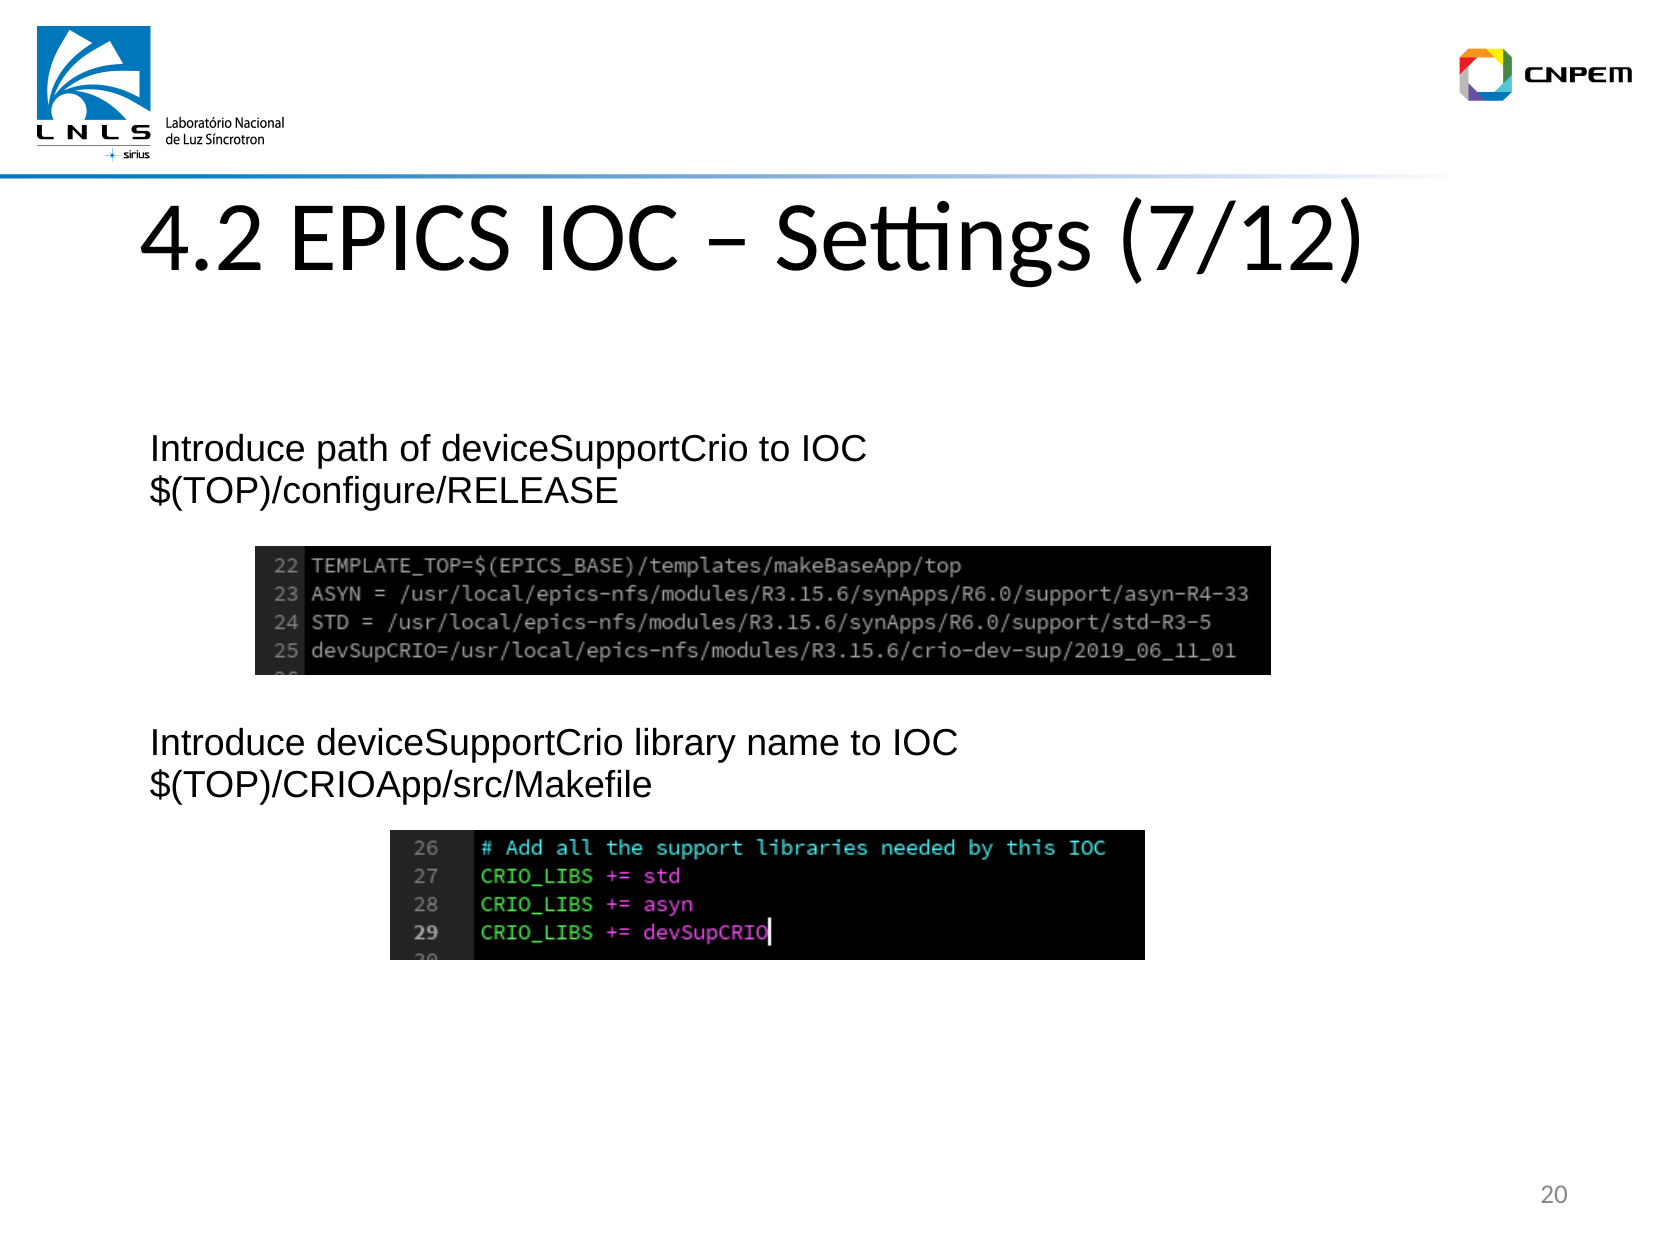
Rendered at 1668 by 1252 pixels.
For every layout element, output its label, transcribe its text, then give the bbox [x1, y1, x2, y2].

text_box Introduce path of deviceSupportCrio to IOC $(TOP)/configure/RELEASE Introduce deviceSupportCrio library name to IOC $(TOP)/CRIOApp/src/Makefile [135, 420, 1560, 1096]
text_box 4.2 EPICS IOC – Settings (7/12) [139, 145, 1580, 346]
picture [0, 0, 1668, 1251]
